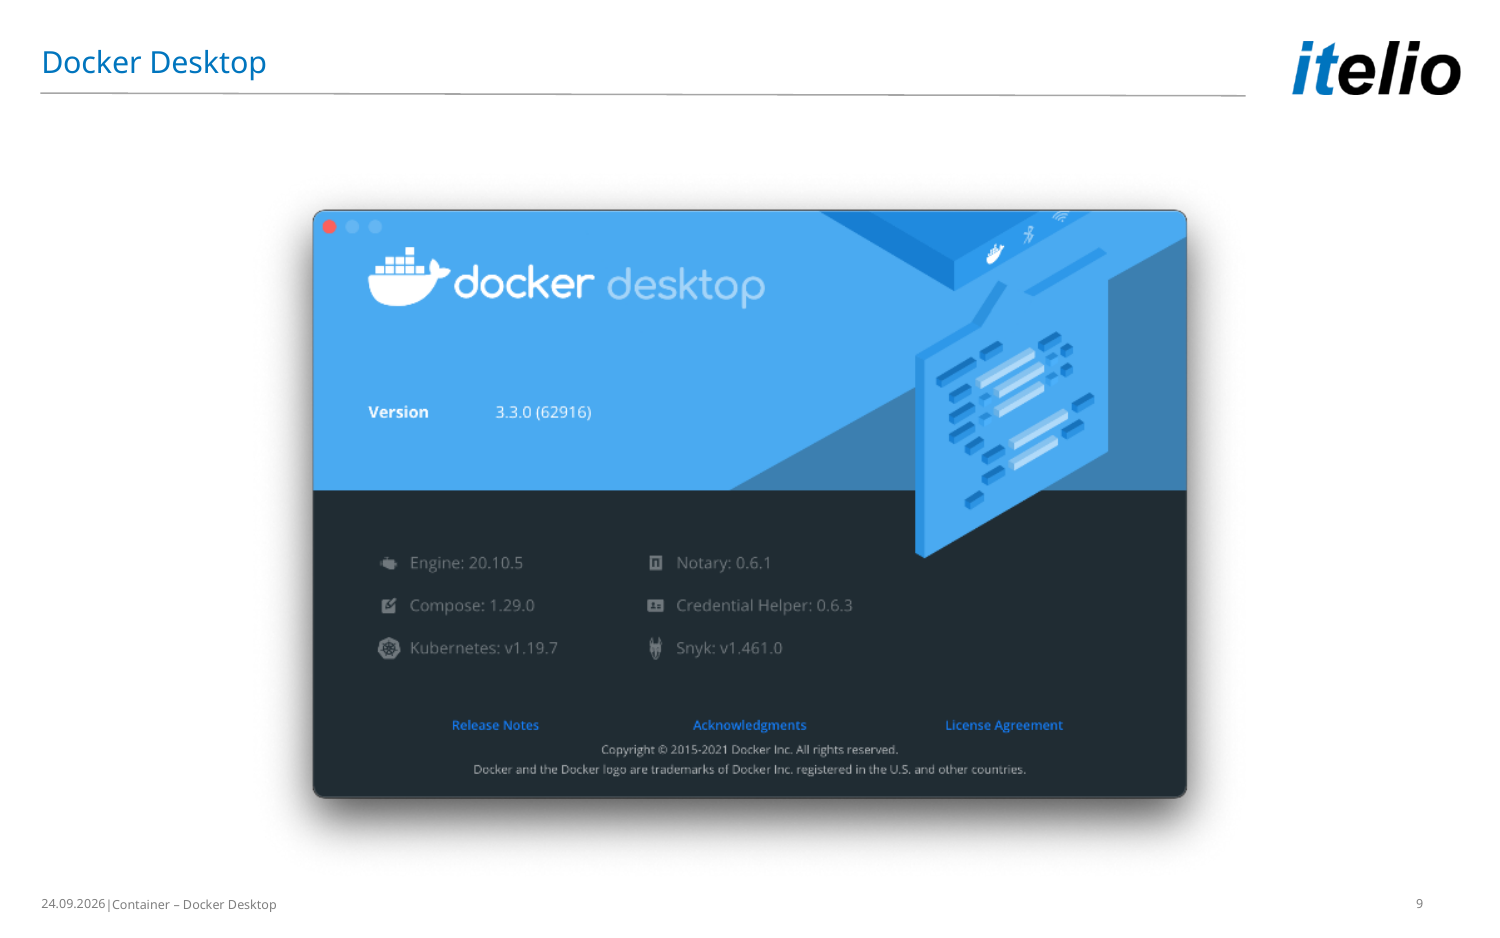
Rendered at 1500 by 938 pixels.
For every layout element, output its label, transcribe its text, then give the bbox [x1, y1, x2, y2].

text_box [1416, 893, 1459, 916]
list Docker Desktop [41, 41, 1193, 83]
text_box 31.10.2024 [41, 893, 112, 916]
text_box Container – Docker Desktop [112, 893, 1412, 916]
picture [249, 167, 1251, 883]
